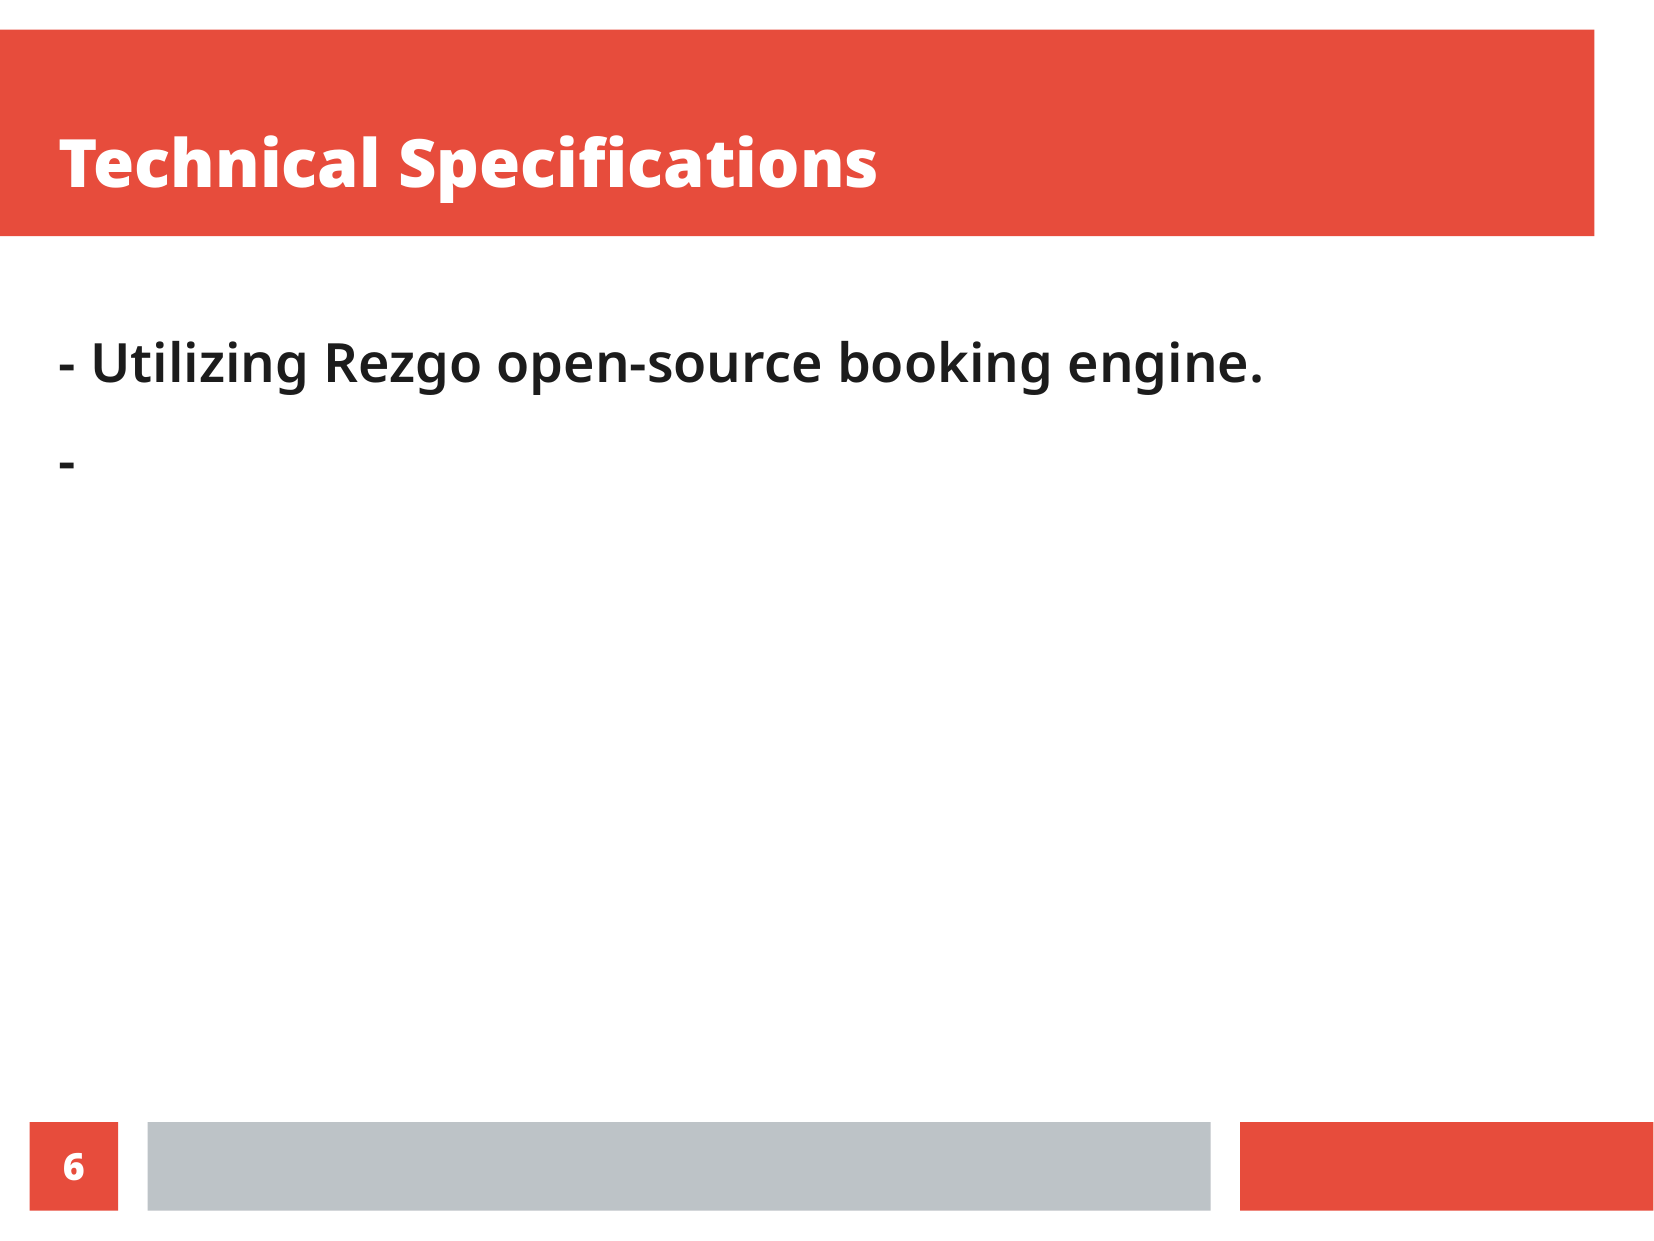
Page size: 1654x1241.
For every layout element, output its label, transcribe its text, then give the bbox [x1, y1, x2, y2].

list - Utilizing Rezgo open-source booking engine. - [59, 324, 1565, 1093]
title Technical Specifications [59, 59, 1595, 207]
